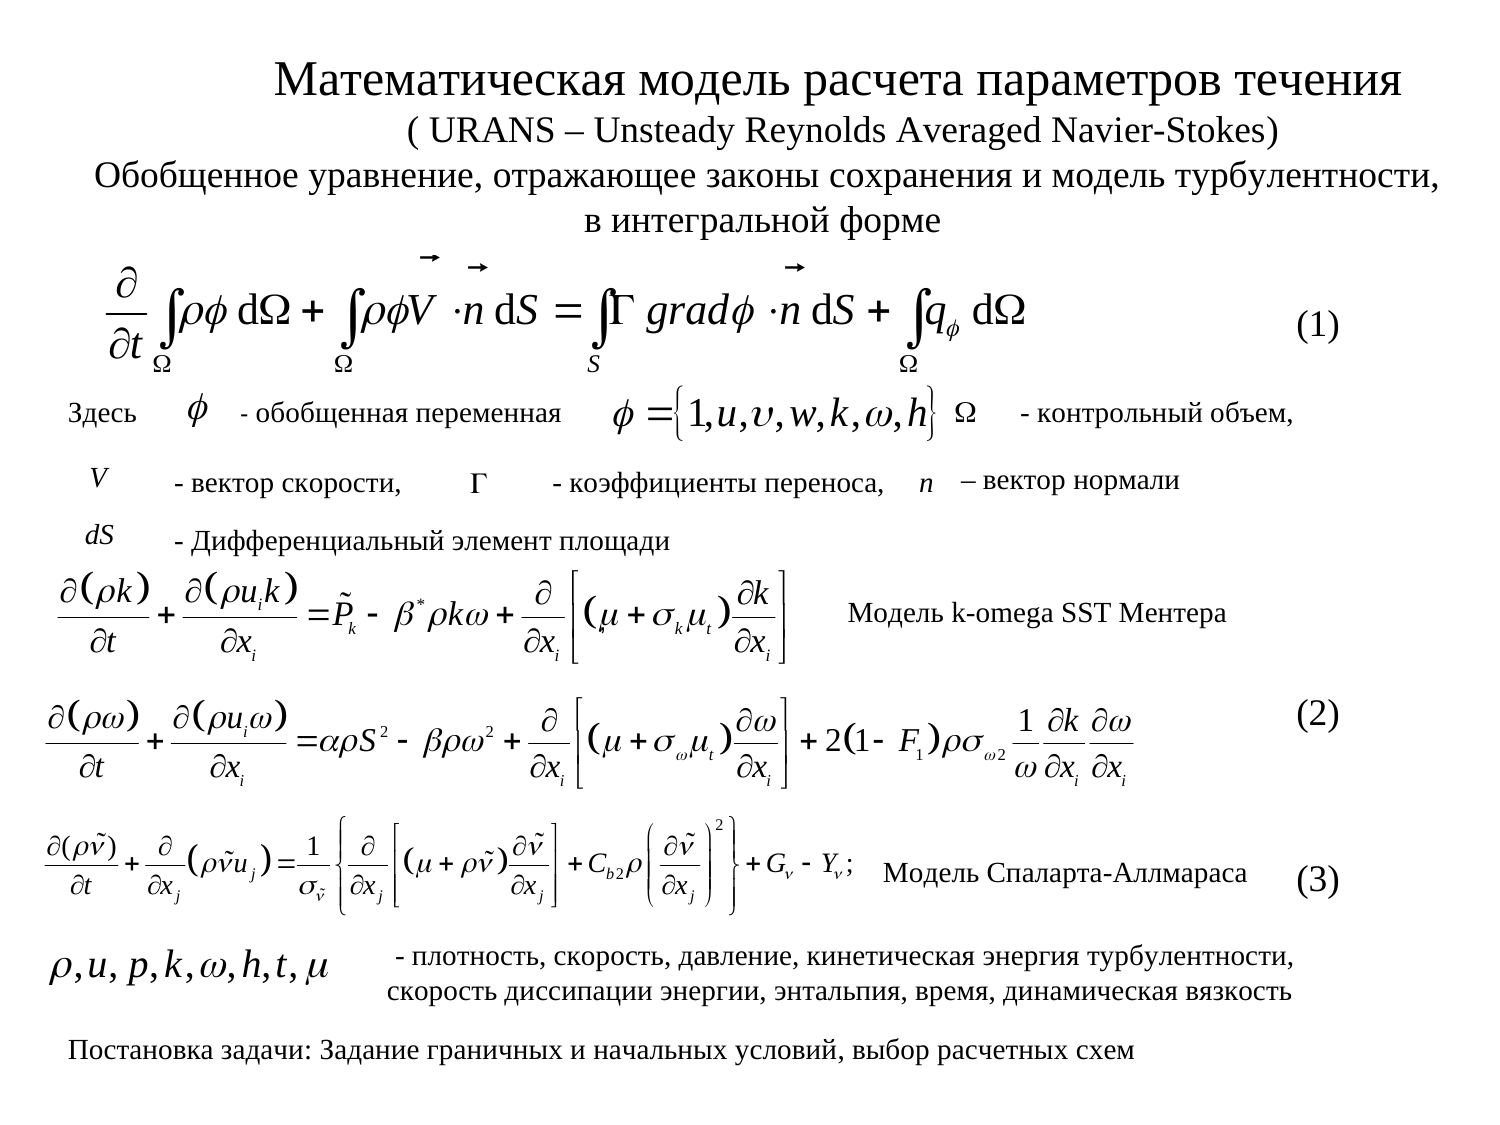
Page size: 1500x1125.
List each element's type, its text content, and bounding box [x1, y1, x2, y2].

chart [100, 255, 1034, 382]
text_box - коэффициенты переноса, [537, 456, 905, 507]
text_box Модель Спаларта-Аллмараса [868, 846, 1263, 897]
text_box Математическая модель расчета параметров течения ( URANS – Unsteady Reynolds Averaged Navier-Stokes) Обобщенное уравнение, отражающее законы сохранения и модель турбулентности, в интегральной форме [76, 37, 1459, 248]
text_box Здесь [53, 385, 159, 436]
text_box (3) [1281, 846, 1355, 907]
chart [183, 385, 215, 434]
chart [41, 810, 857, 921]
chart [608, 385, 981, 447]
text_box - плотность, скорость, давление, кинетическая энергия турбулентности, скорость диссипации энергии, энтальпия, время, динамическая вязкость [372, 928, 1418, 1014]
text_box Постановка задачи: Задание граничных и начальных условий, выбор расчетных схем [53, 1023, 1151, 1074]
text_box (2) [1281, 680, 1355, 742]
text_box (1) [1281, 290, 1355, 352]
text_box - контрольный объем, [998, 385, 1316, 436]
text_box – вектор нормали [938, 444, 1206, 505]
chart [41, 940, 339, 994]
chart [88, 456, 116, 494]
text_box - обобщенная переменная [218, 385, 584, 436]
chart [53, 564, 798, 671]
chart [81, 519, 121, 551]
chart [41, 692, 1140, 795]
chart [466, 467, 492, 498]
chart [915, 467, 939, 499]
text_box Модель k-omega SST Ментера [832, 586, 1242, 637]
text_box , [584, 597, 629, 644]
text_box - вектор скорости, [159, 456, 424, 507]
text_box - Дифференциальный элемент площади [159, 513, 1329, 565]
